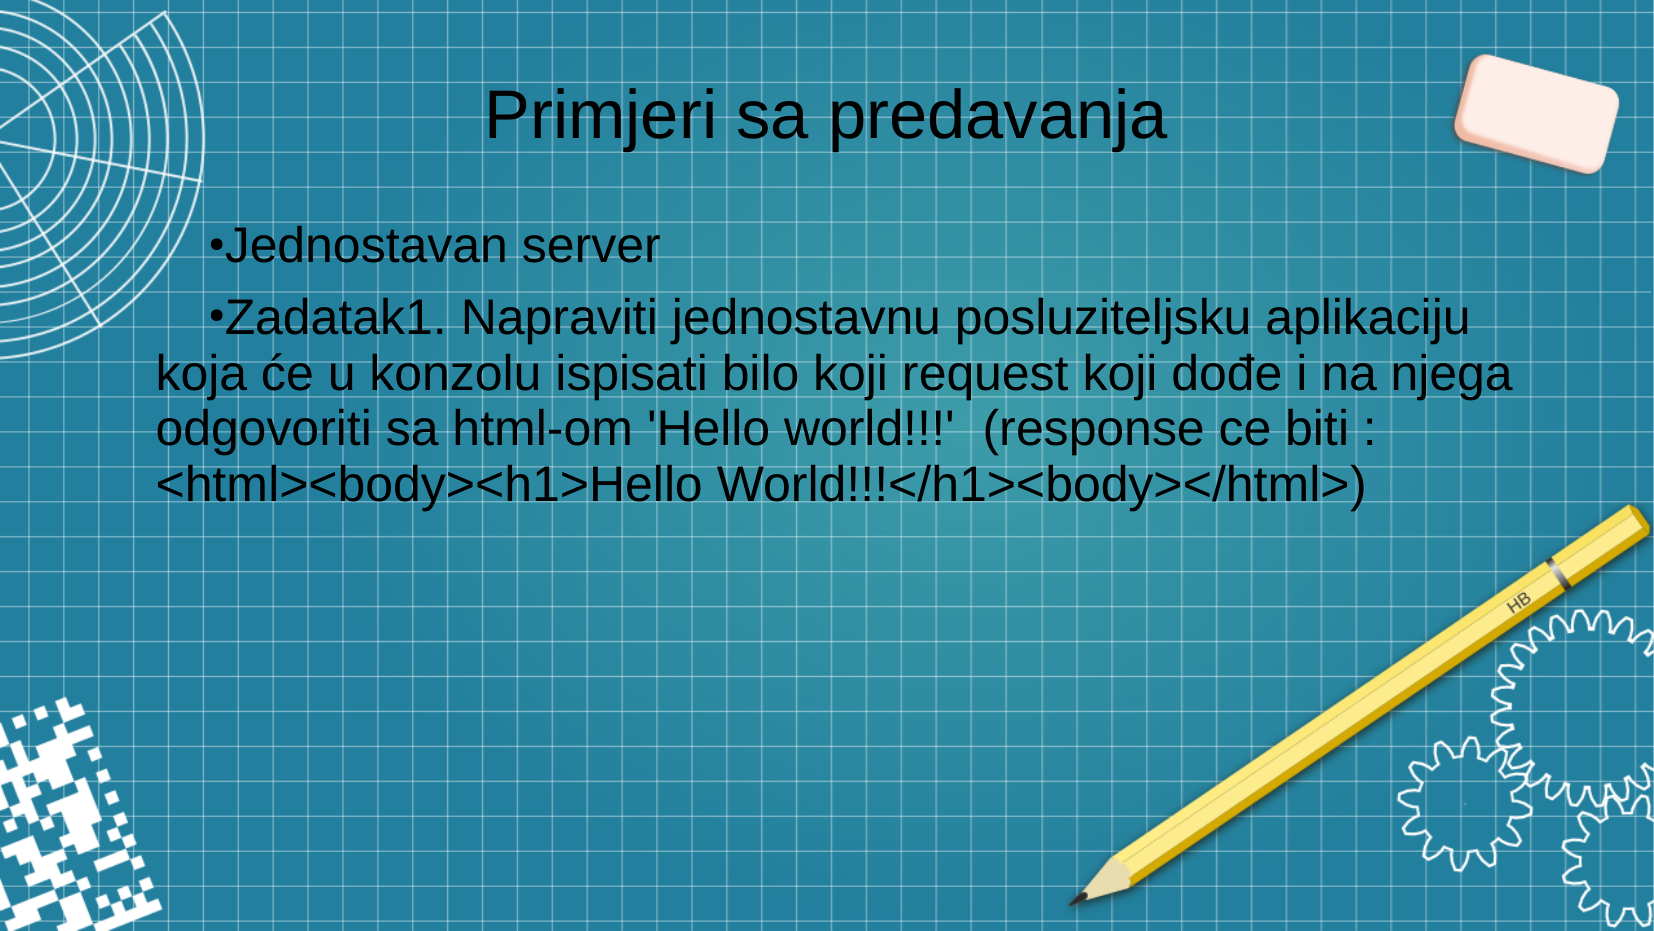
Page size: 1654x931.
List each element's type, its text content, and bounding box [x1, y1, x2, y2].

list Jednostavan server Zadatak1. Napraviti jednostavnu posluziteljsku aplikaciju koja će u konzolu ispisati bilo koji request koji dođe i na njega odgovoriti sa html-om 'Hello world!!!' (response ce biti : <html><body><h1>Hello World!!!</h1><body></html>) [82, 217, 1571, 758]
picture [0, 0, 1654, 931]
title Primjeri sa predavanja [82, 37, 1571, 193]
